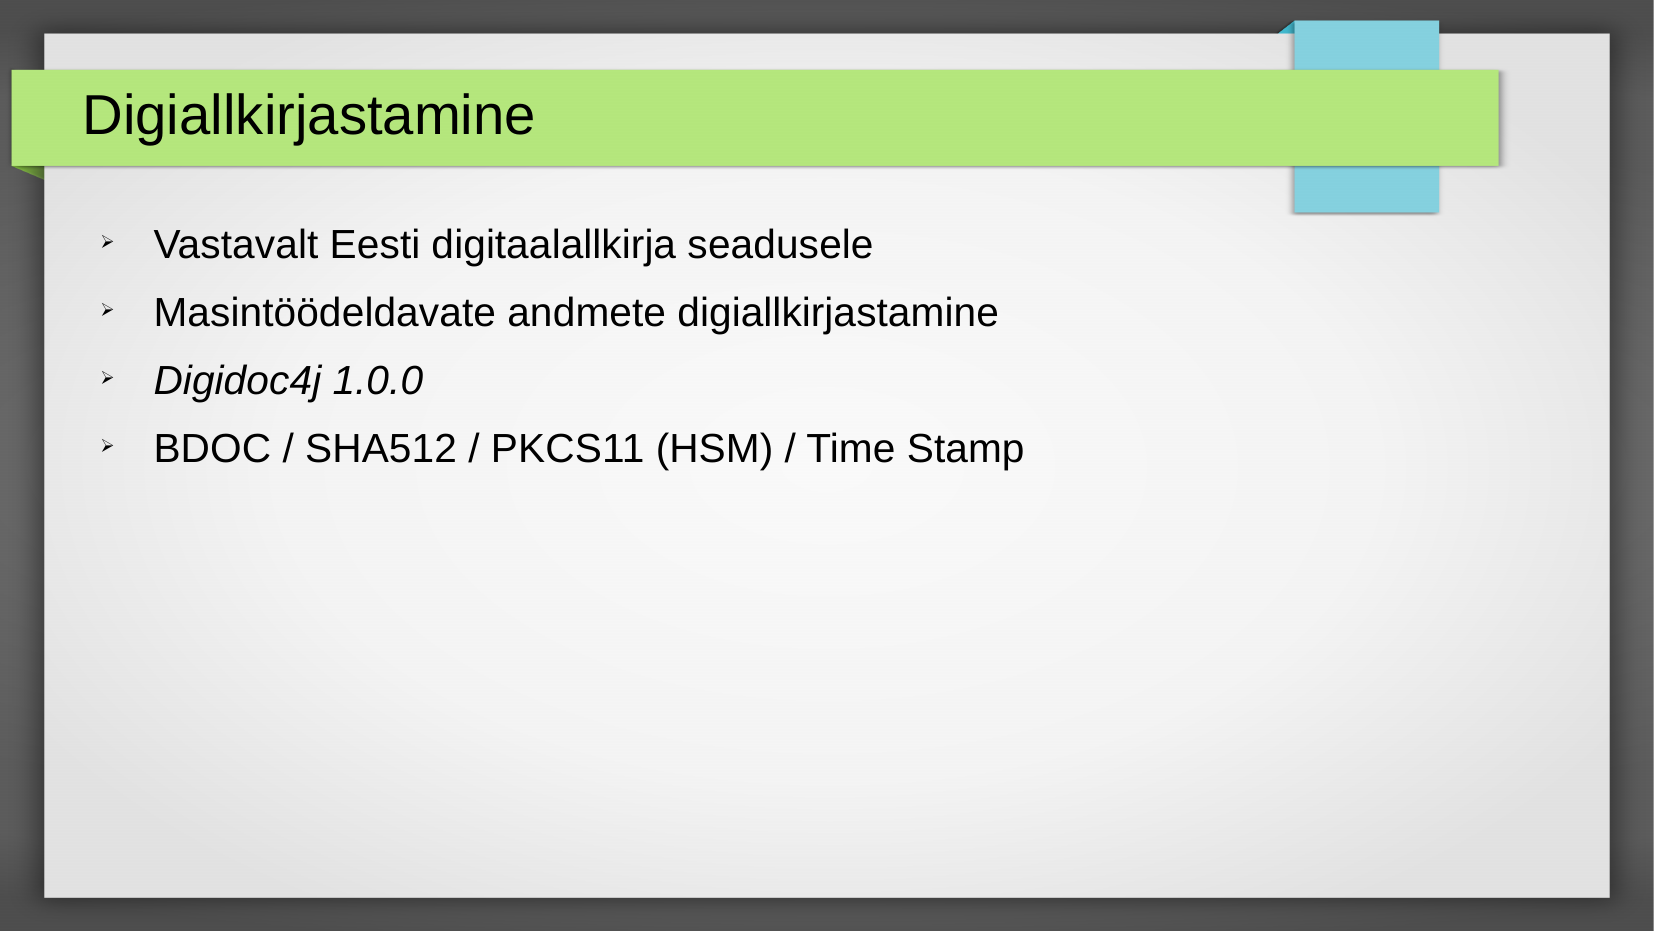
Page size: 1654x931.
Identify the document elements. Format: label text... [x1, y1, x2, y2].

list Vastavalt Eesti digitaalallkirja seadusele Masintöödeldavate andmete digiallkirjastamine Digidoc4j 1.0.0 BDOC / SHA512 / PKCS11 (HSM) / Time Stamp [82, 221, 1571, 761]
picture [0, 0, 1654, 931]
title Digiallkirjastamine [82, 70, 1264, 160]
